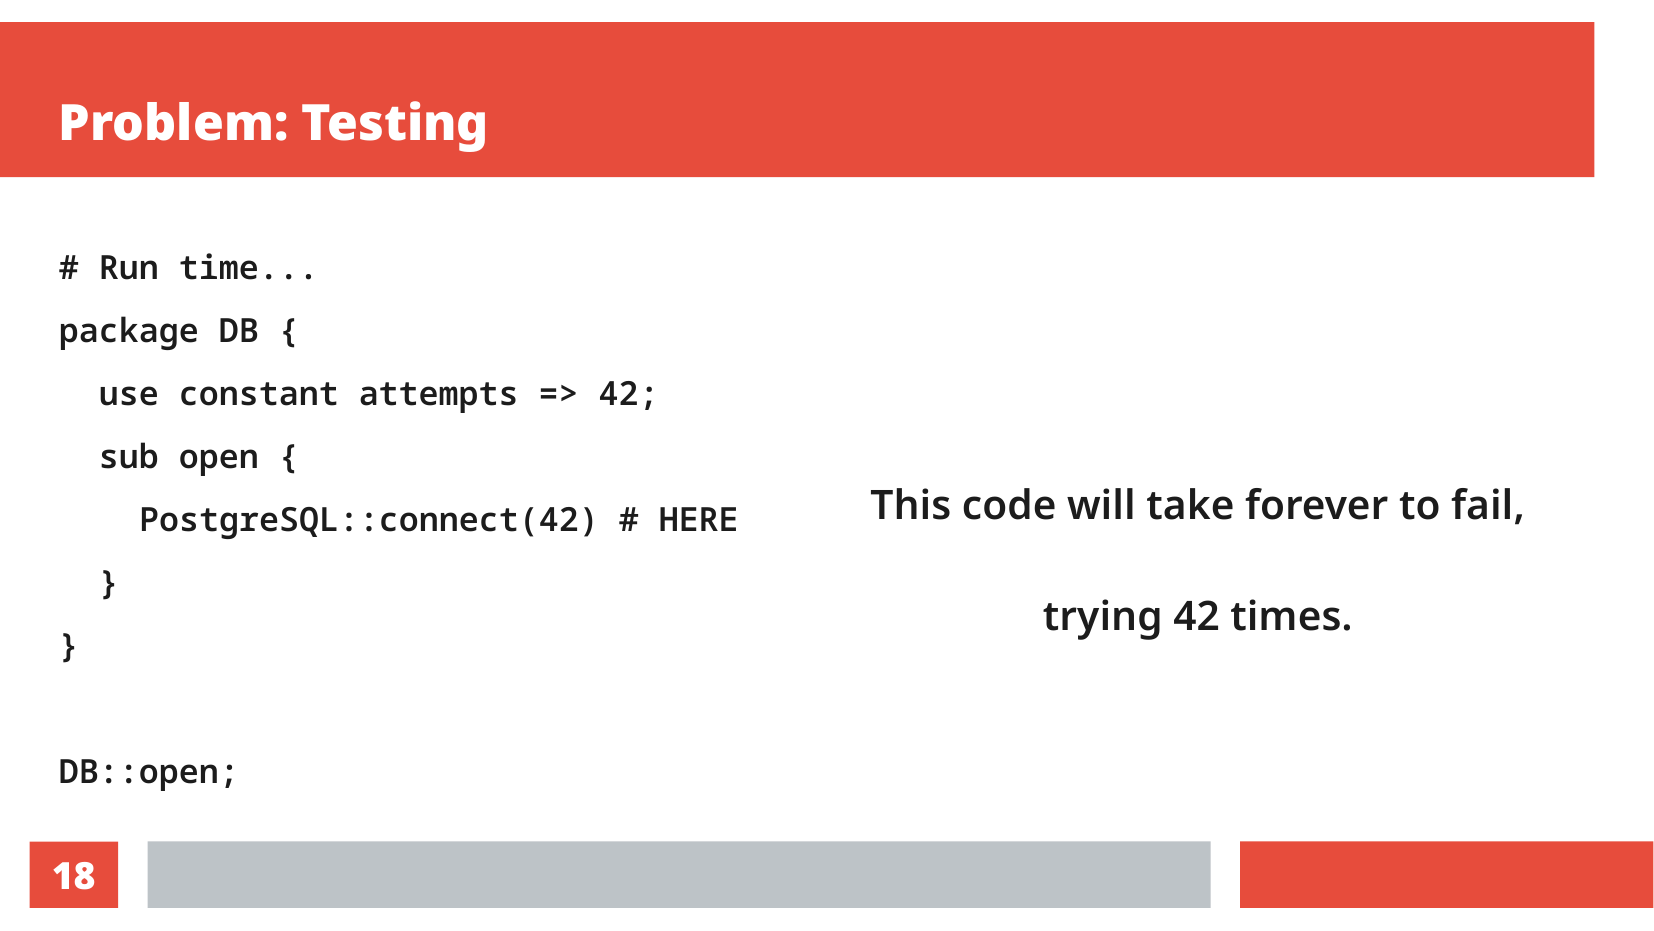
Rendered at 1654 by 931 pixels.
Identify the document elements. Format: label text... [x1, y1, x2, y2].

list This code will take forever to fail, trying 42 times. [830, 243, 1566, 820]
list # Run time... package DB { use constant attempts => 42; sub open { PostgreSQL::connect(42) # HERE } } DB::open; [59, 243, 794, 820]
title Problem: Testing [59, 44, 1595, 156]
